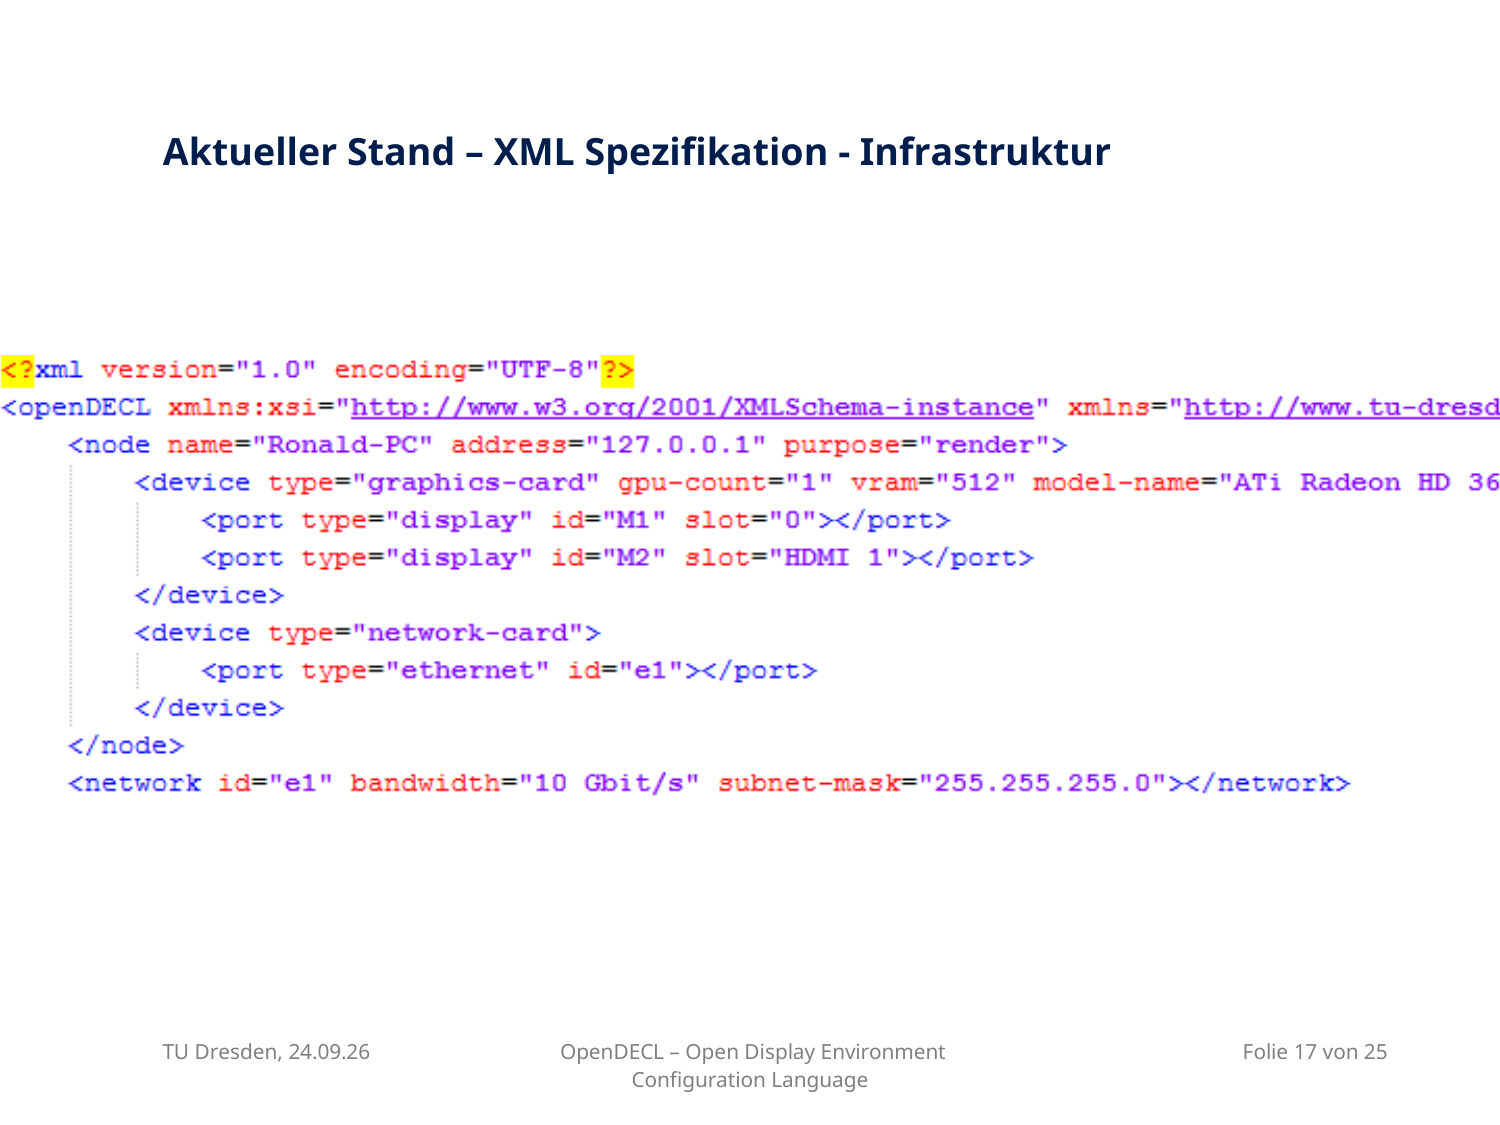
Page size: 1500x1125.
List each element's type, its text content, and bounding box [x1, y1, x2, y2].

picture [0, 355, 1500, 804]
list Aktueller Stand – XML Spezifikation - Infrastruktur [162, 118, 1418, 303]
